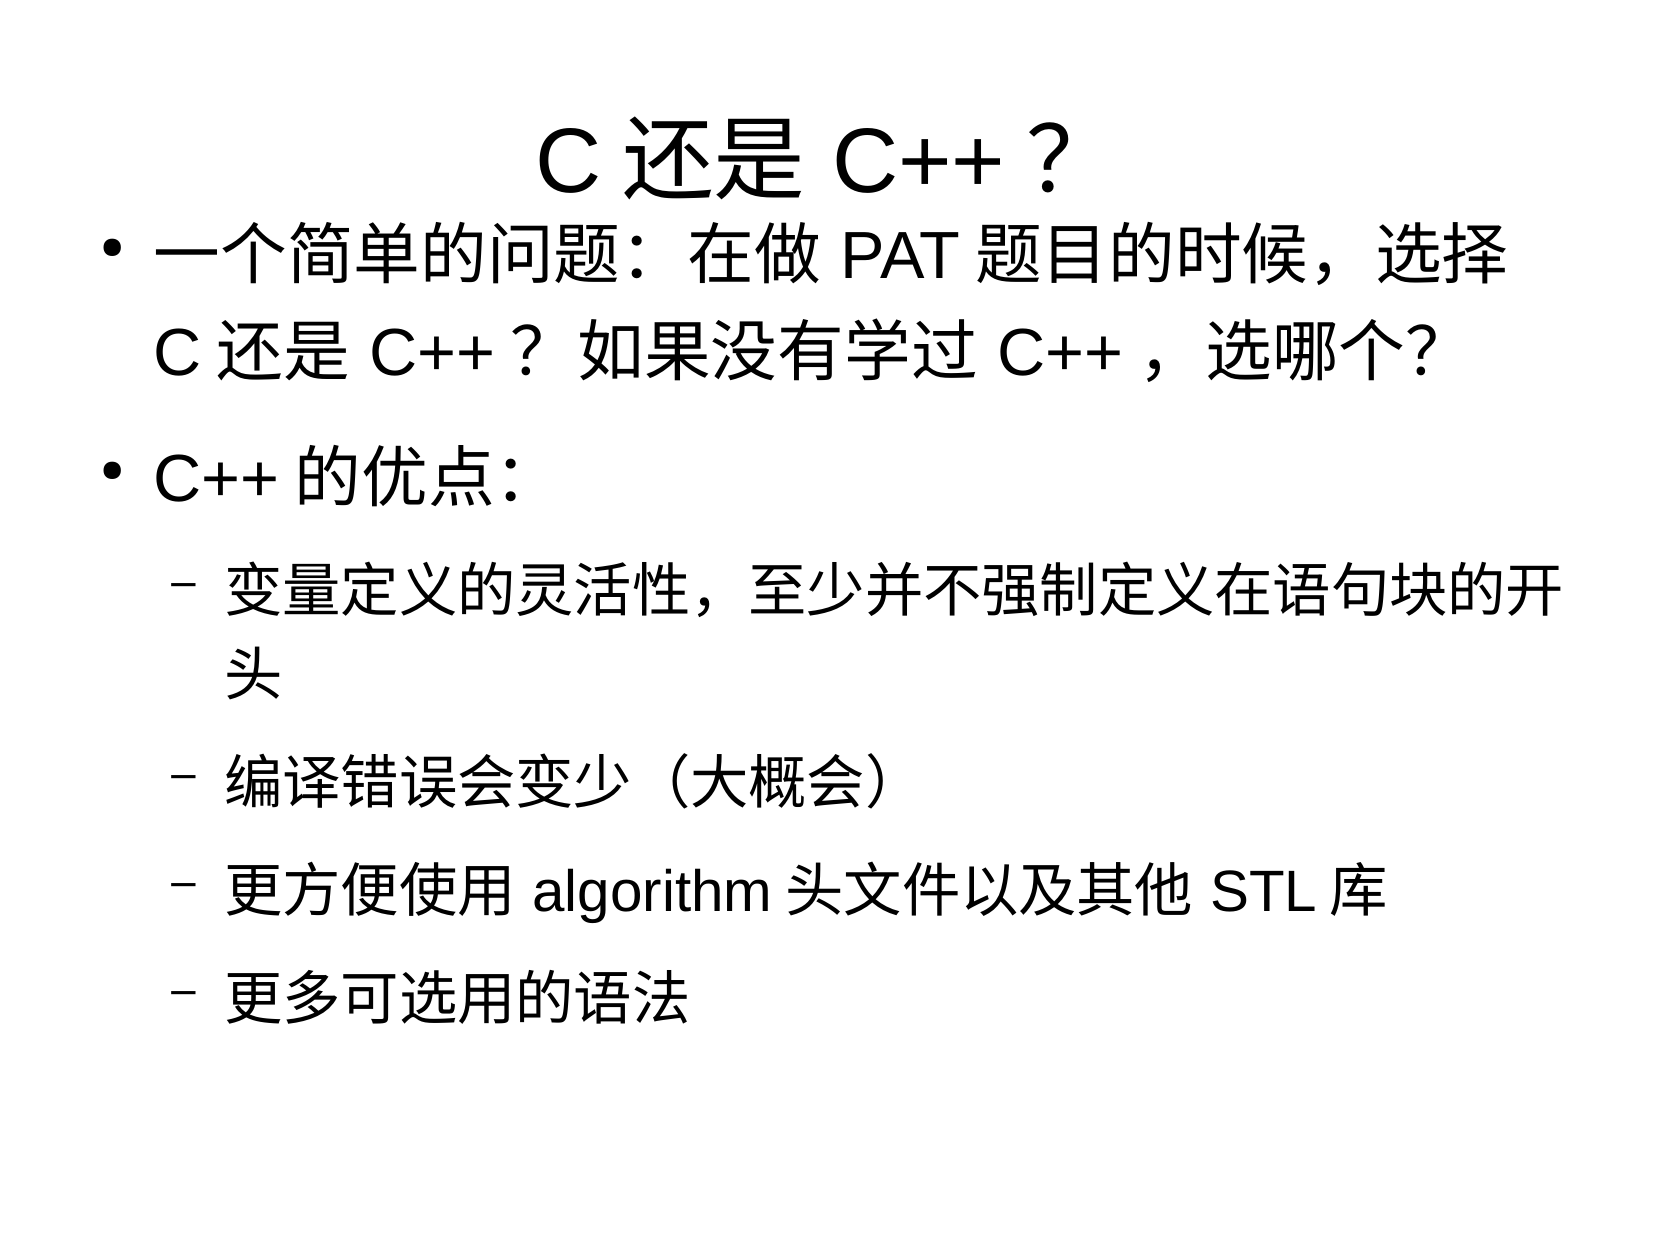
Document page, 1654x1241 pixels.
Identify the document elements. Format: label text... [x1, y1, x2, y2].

list 一个简单的问题：在做PAT题目的时候，选择C还是C++？如果没有学过C++，选哪个？ C++的优点： 变量定义的灵活性，至少并不强制定义在语句块的开头 编译错误会变少（大概会） 更方便使用algorithm头文件以及其他STL库 更多可选用的语法 [82, 200, 1571, 1205]
title C还是C++？ [82, 49, 1571, 200]
